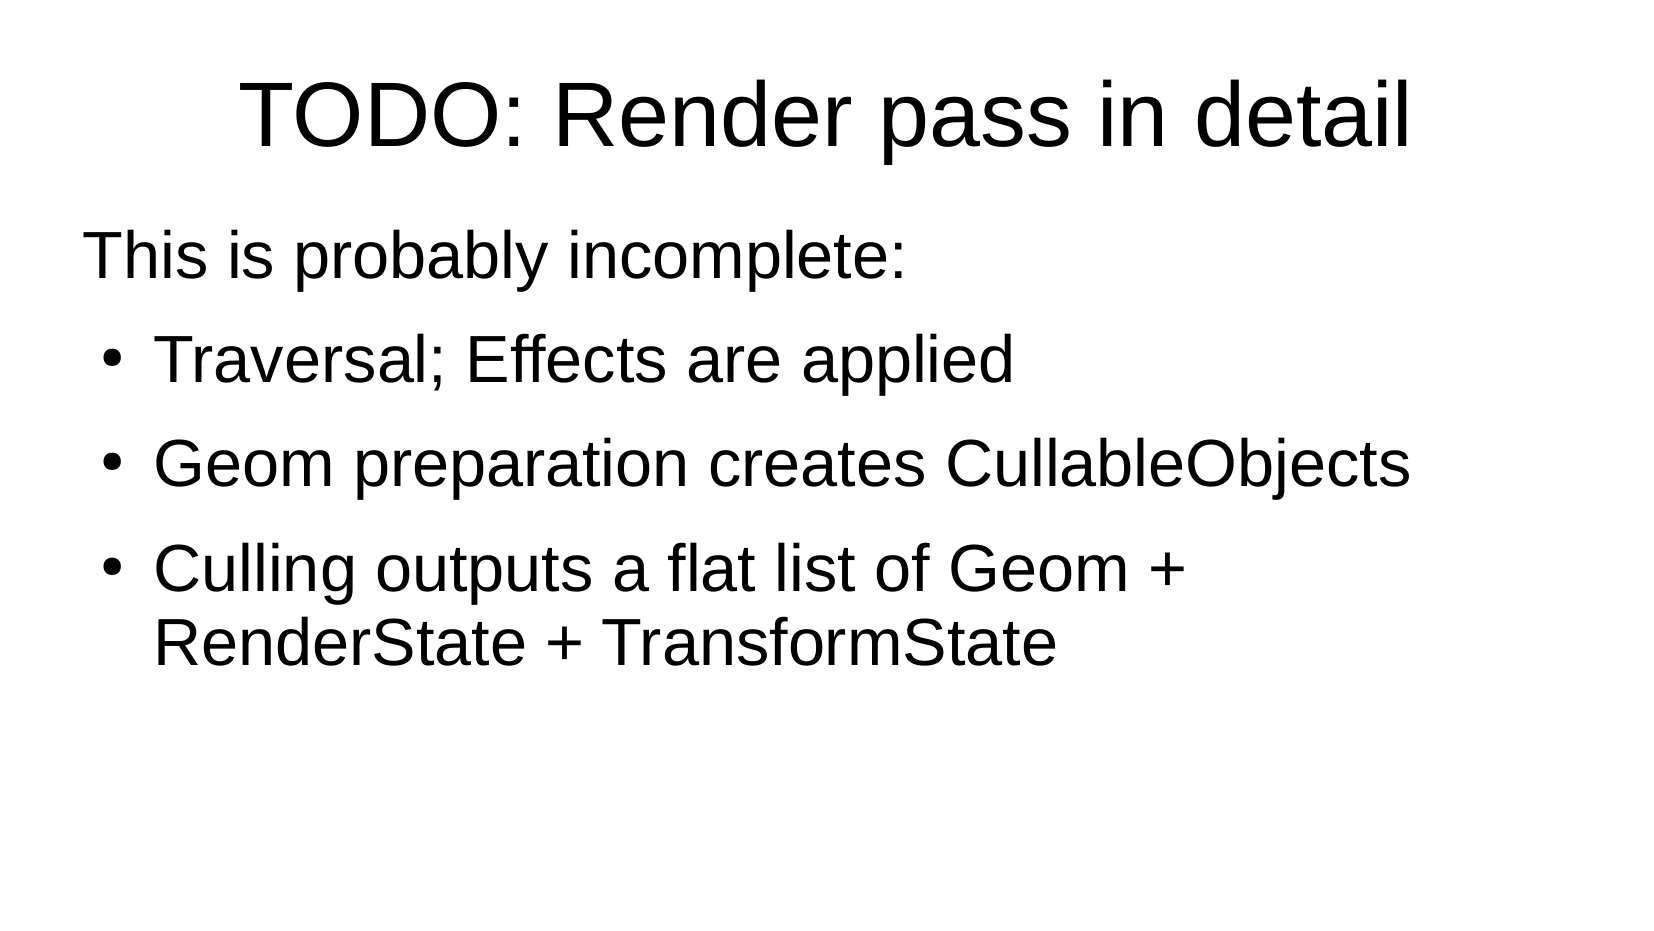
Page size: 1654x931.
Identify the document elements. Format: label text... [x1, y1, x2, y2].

list This is probably incomplete: Traversal; Effects are applied Geom preparation creates CullableObjects Culling outputs a flat list of Geom + RenderState + TransformState [82, 217, 1571, 758]
title TODO: Render pass in detail [82, 37, 1571, 193]
